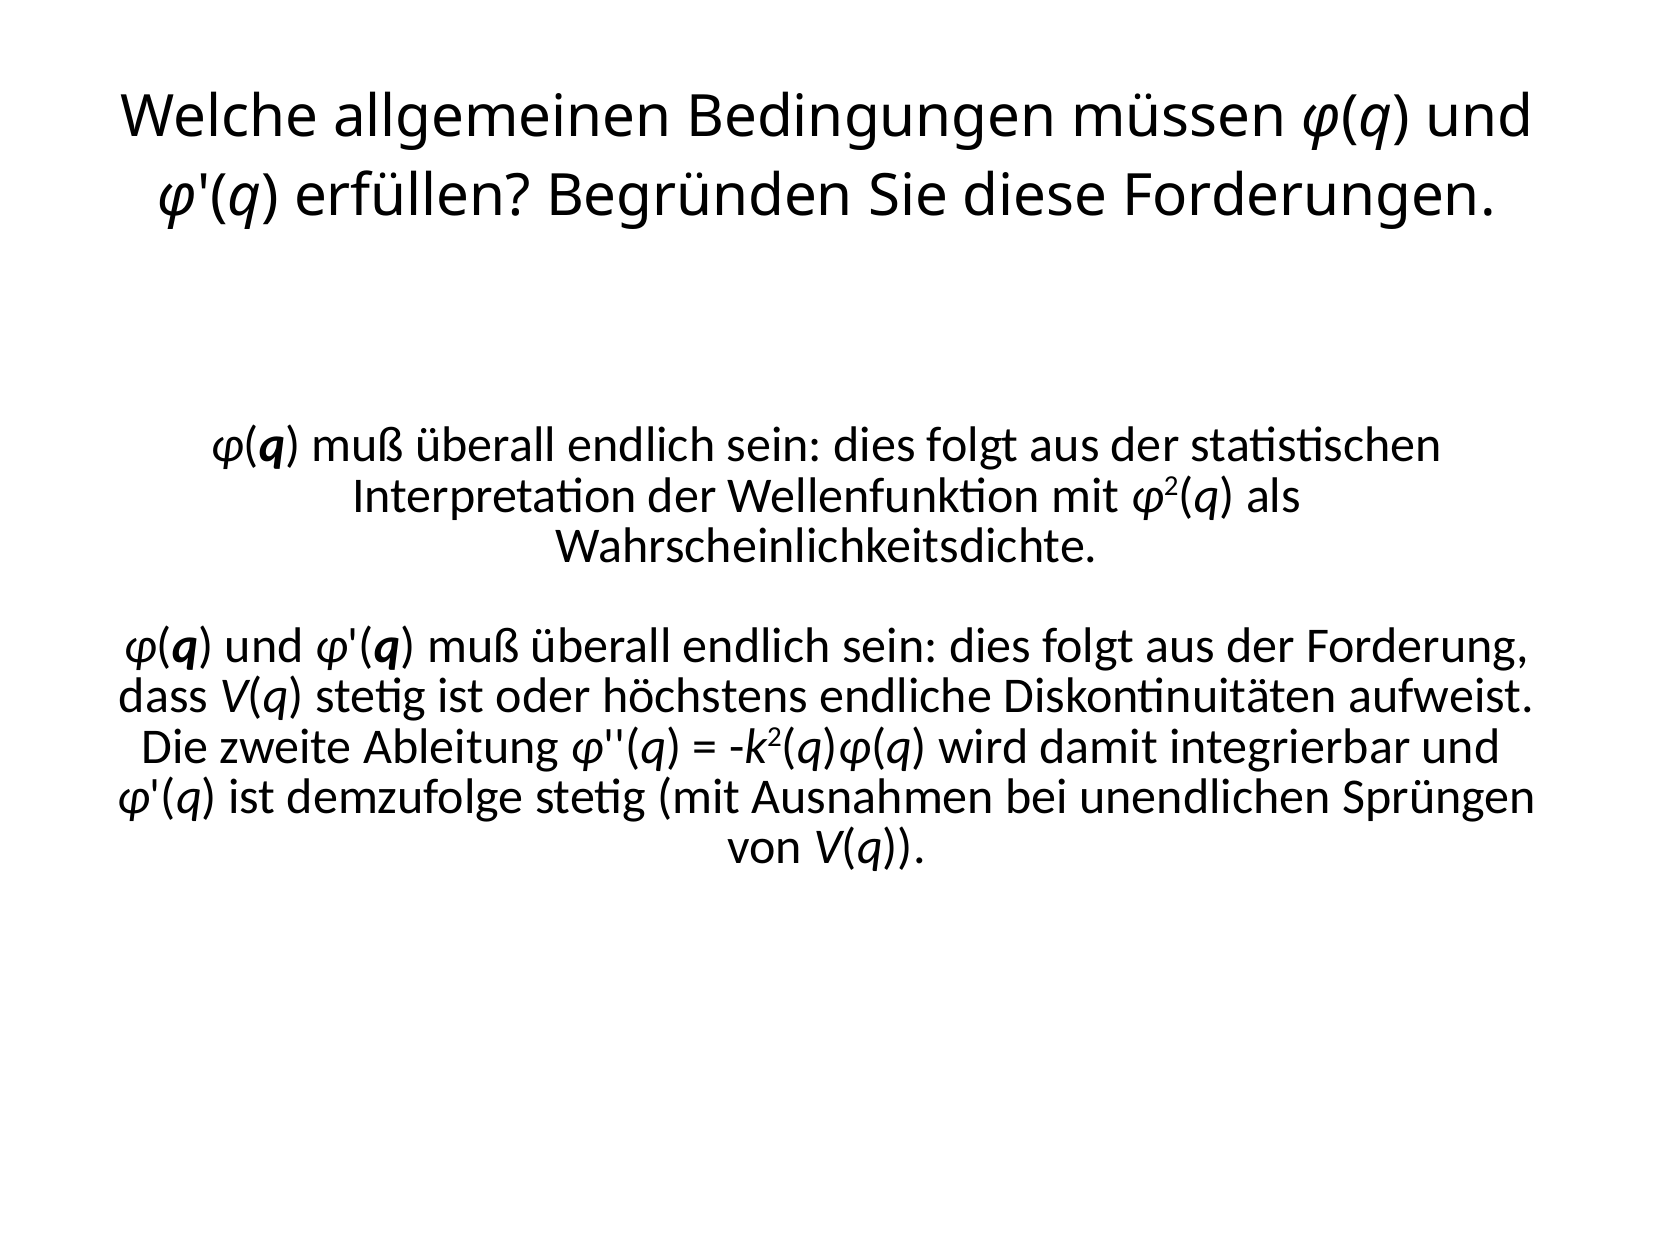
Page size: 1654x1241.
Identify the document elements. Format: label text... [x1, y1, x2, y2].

title Welche allgemeinen Bedingungen müssen φ(q) und φ'(q) erfüllen? Begründen Sie diese Forderungen. [82, 49, 1571, 257]
subtitle φ(q) muß überall endlich sein: dies folgt aus der statistischen Interpretation der Wellenfunktion mit φ2(q) als Wahrscheinlichkeitsdichte. φ(q) und φ'(q) muß überall endlich sein: dies folgt aus der Forderung, dass V(q) stetig ist oder höchstens endliche Diskontinuitäten aufweist. Die zweite Ableitung φ''(q) = -k2(q)φ(q) wird damit integrierbar und φ'(q) ist demzufolge stetig (mit Ausnahmen bei unendlichen Sprüngen von V(q)). [82, 290, 1571, 1010]
